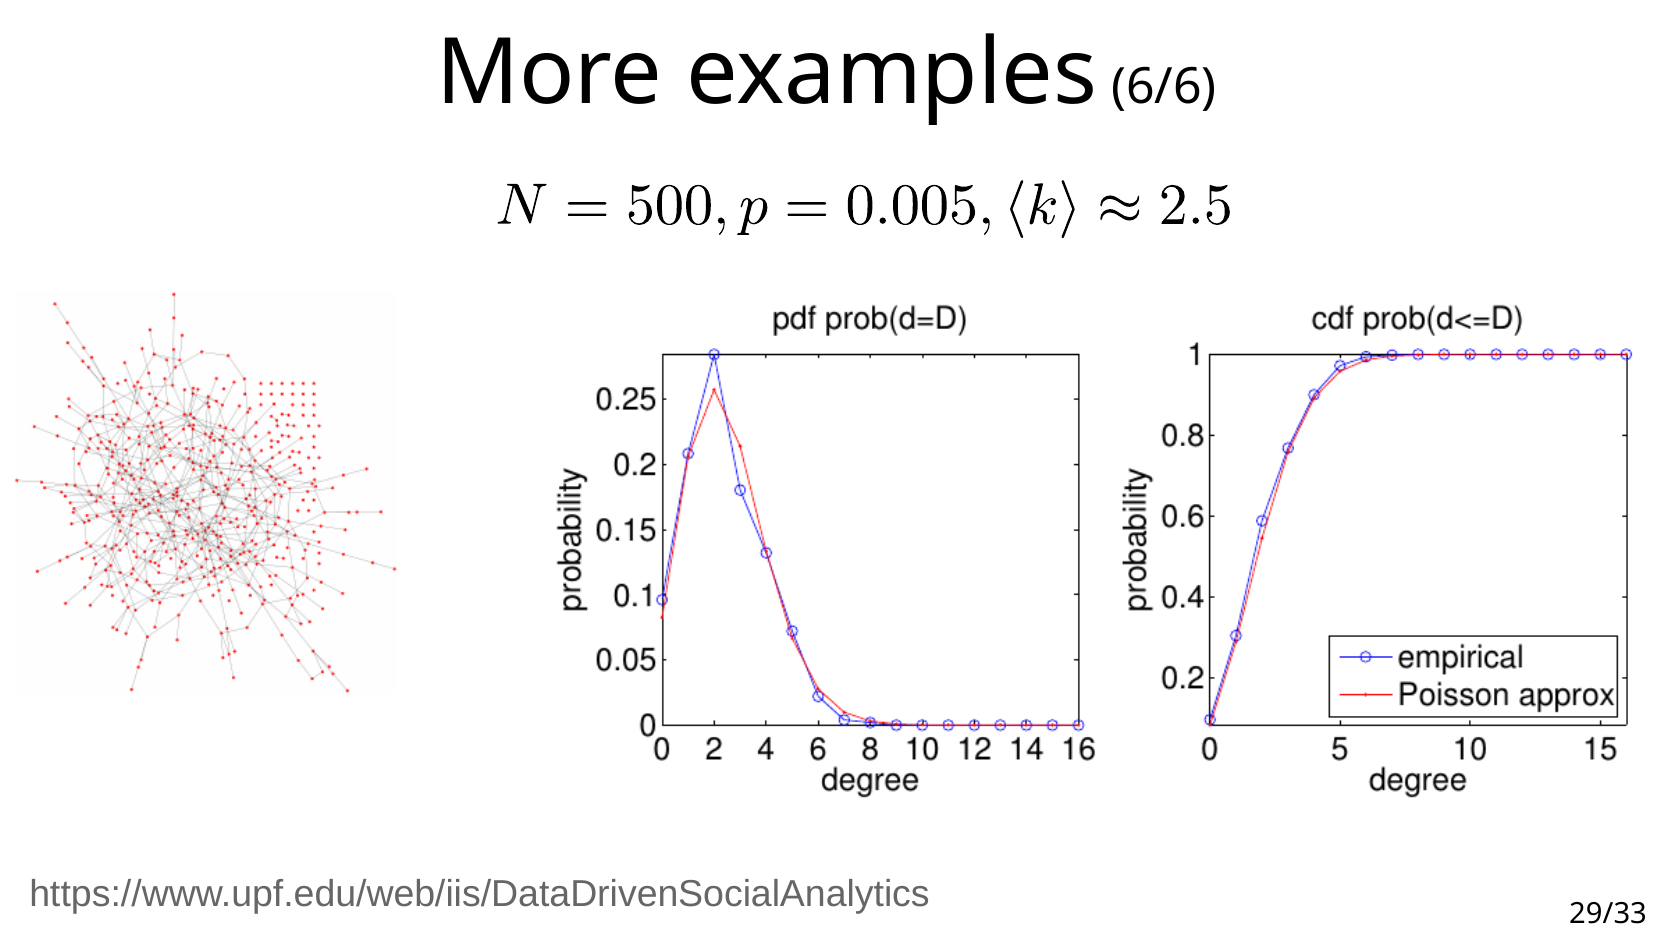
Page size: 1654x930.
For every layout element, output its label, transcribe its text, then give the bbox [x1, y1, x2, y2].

text_box https://www.upf.edu/web/iis/DataDrivenSocialAnalytics [14, 864, 1051, 922]
title More examples (6/6) [82, 1, 1571, 135]
text_box [495, 180, 1233, 239]
picture [0, 269, 1653, 814]
